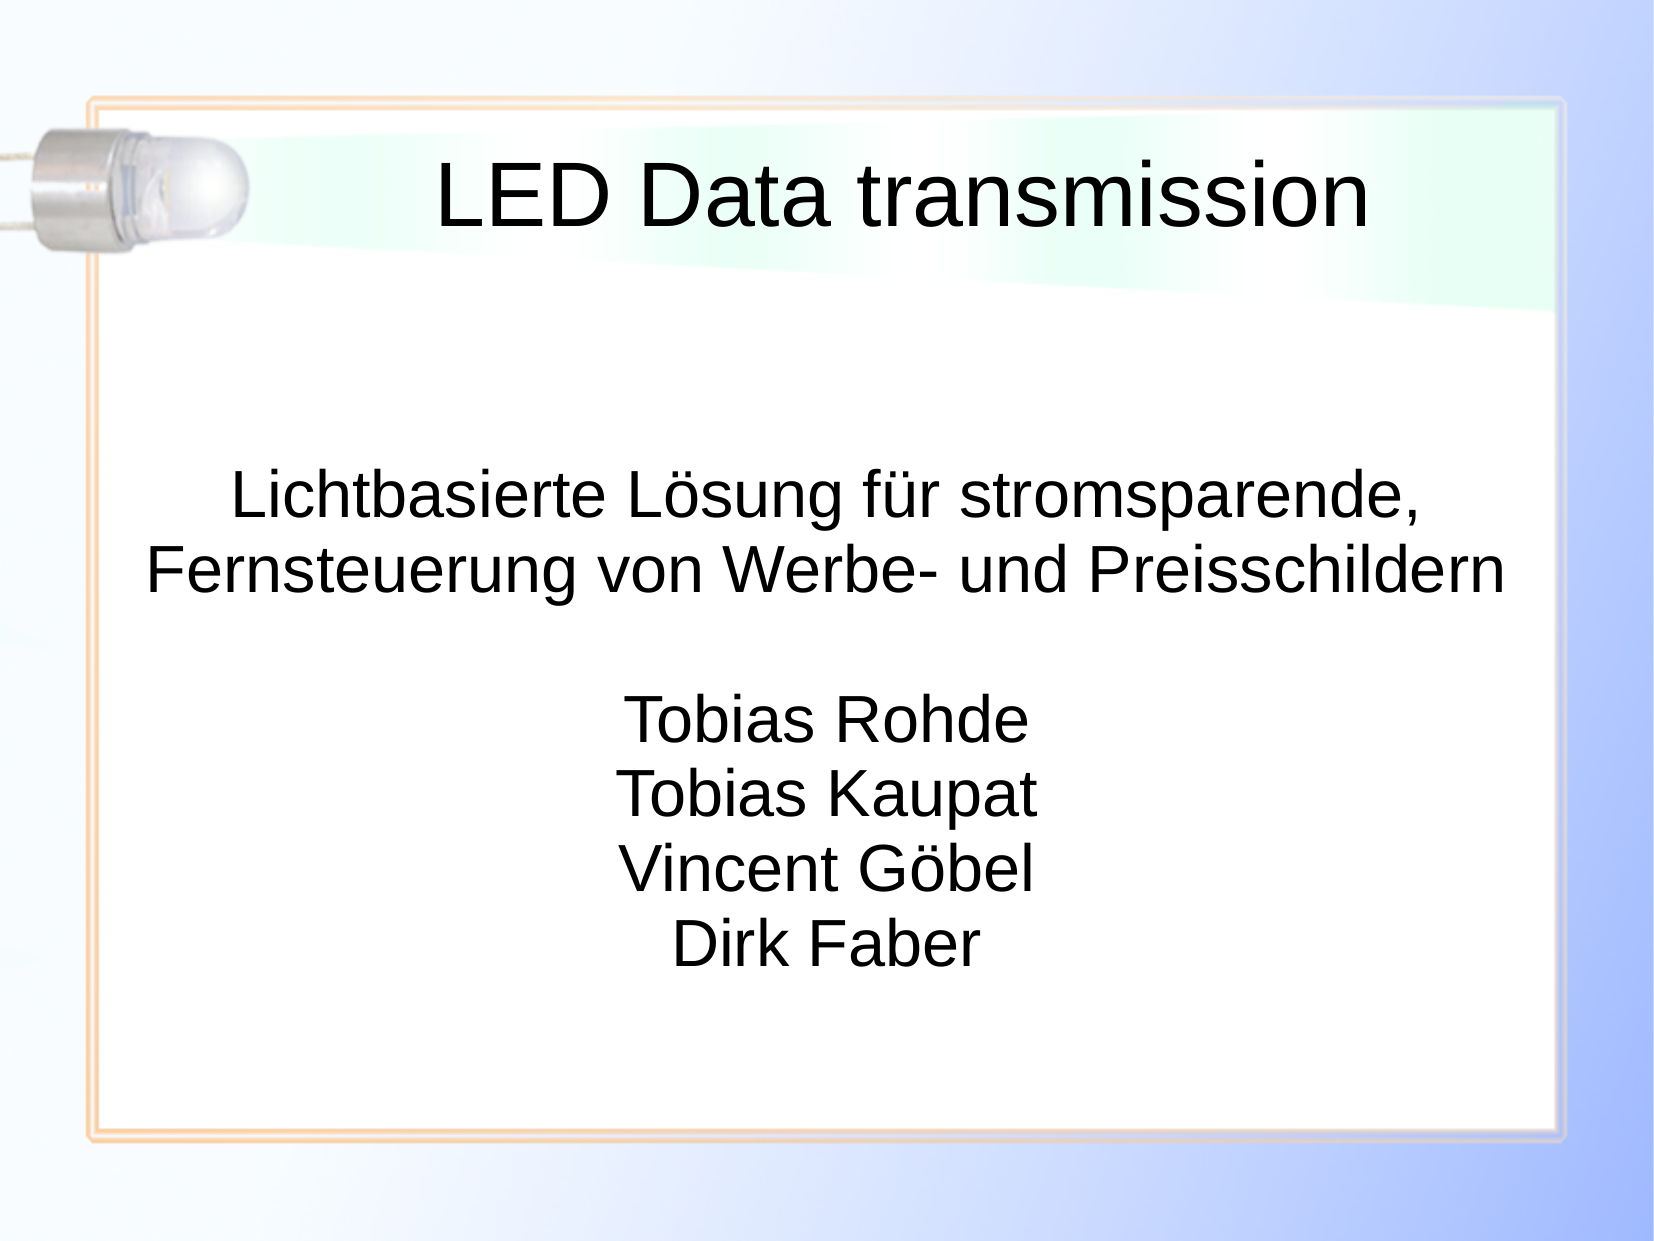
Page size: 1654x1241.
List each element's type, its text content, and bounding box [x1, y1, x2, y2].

picture [0, 0, 1654, 1241]
subtitle Lichtbasierte Lösung für stromsparende, Fernsteuerung von Werbe- und Preisschildern Tobias Rohde Tobias Kaupat Vincent Göbel Dirk Faber [100, 295, 1554, 1143]
title LED Data transmission [236, 98, 1571, 291]
